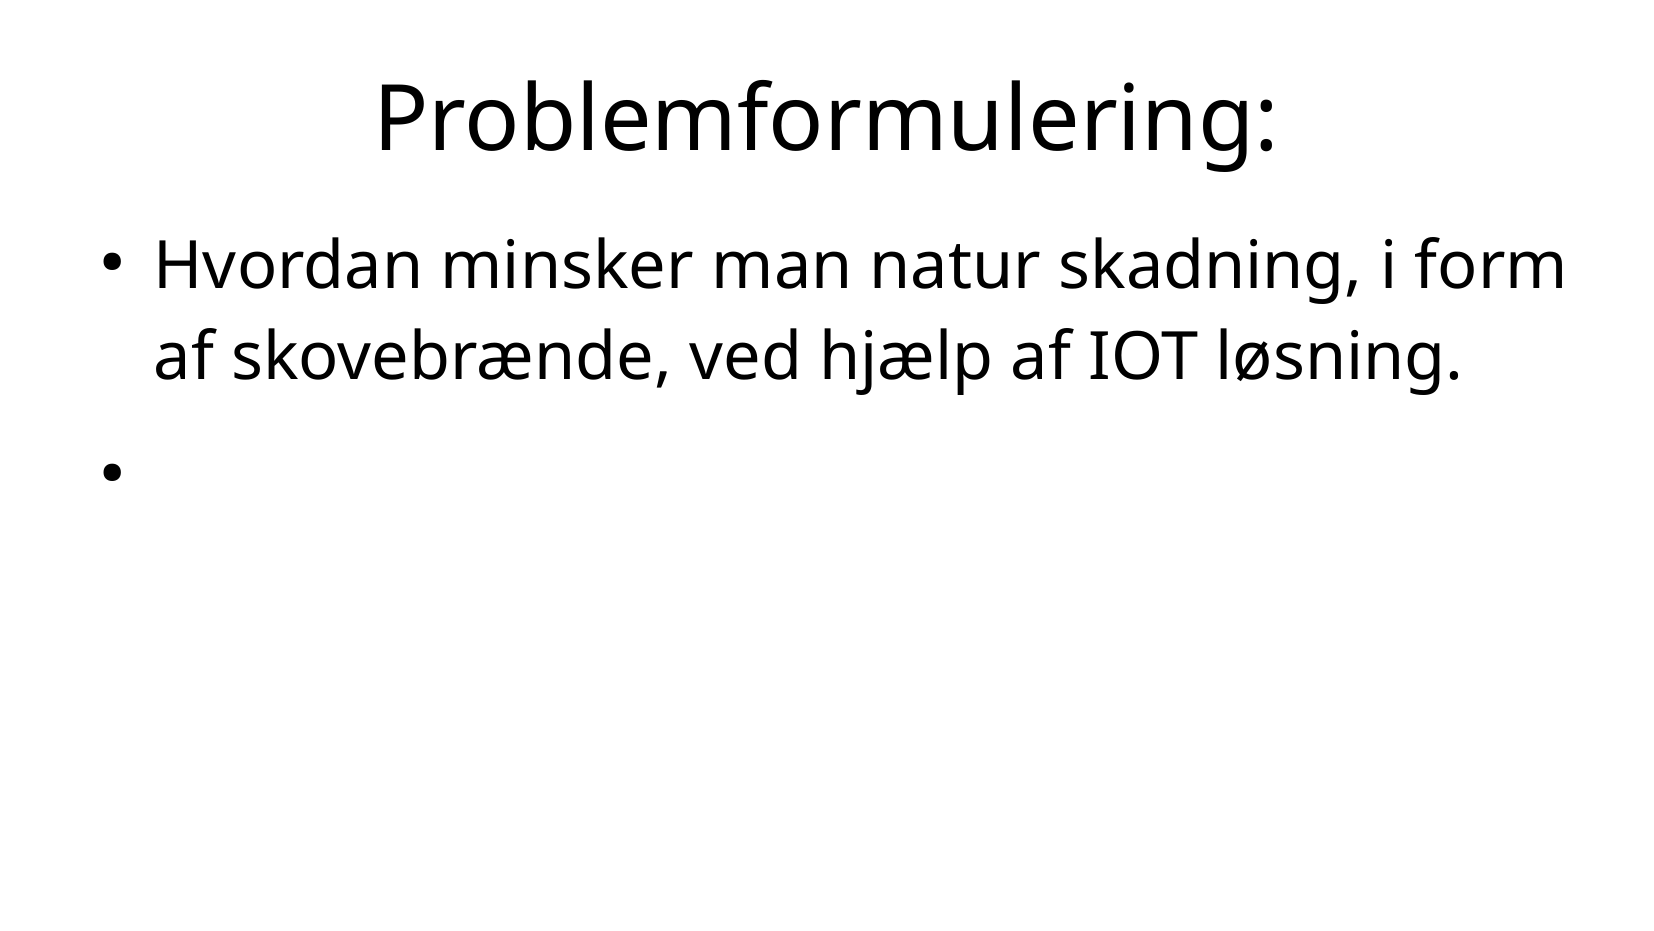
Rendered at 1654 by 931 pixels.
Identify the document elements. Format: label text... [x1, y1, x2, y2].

list Hvordan minsker man natur skadning, i form af skovebrænde, ved hjælp af IOT løsning. [82, 217, 1571, 758]
title Problemformulering: [82, 37, 1571, 193]
